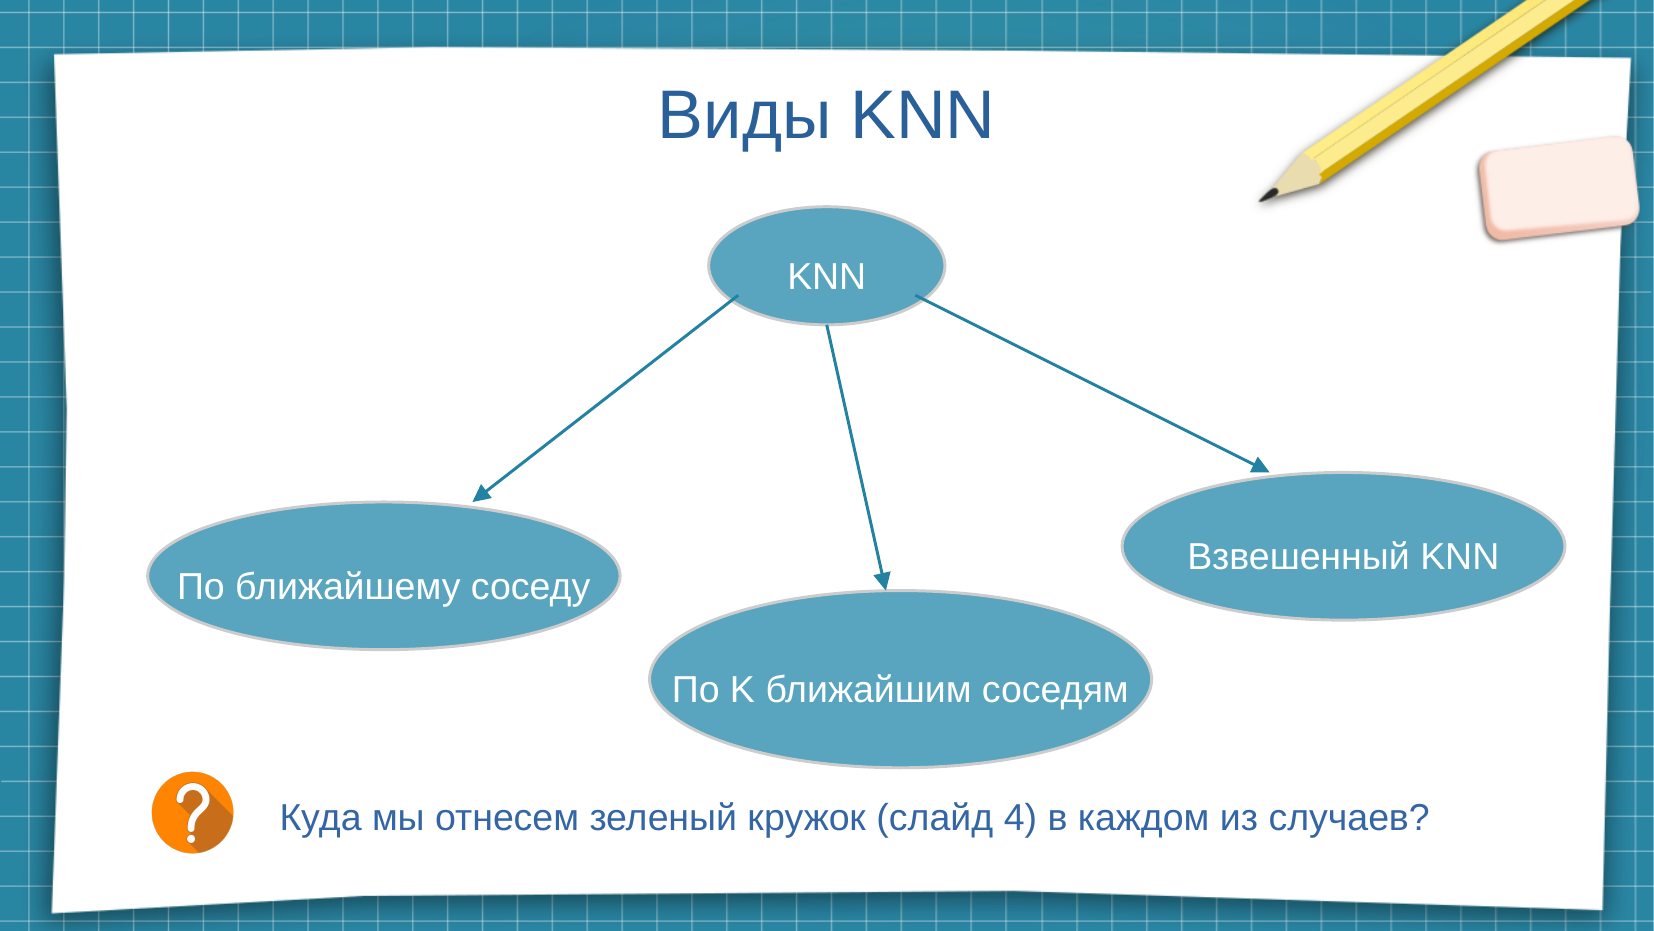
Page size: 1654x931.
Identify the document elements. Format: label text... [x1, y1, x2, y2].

text_box По ближайшему соседу [147, 501, 621, 650]
picture [0, 0, 1654, 931]
text_box Куда мы отнесем зеленый кружок (слайд 4) в каждом из случаев? [264, 767, 1446, 846]
text_box Взвешенный KNN [1122, 472, 1566, 621]
title Виды KNN [82, 37, 1571, 193]
text_box По K ближайшим соседям [649, 590, 1152, 767]
text_box KNN [708, 206, 945, 325]
